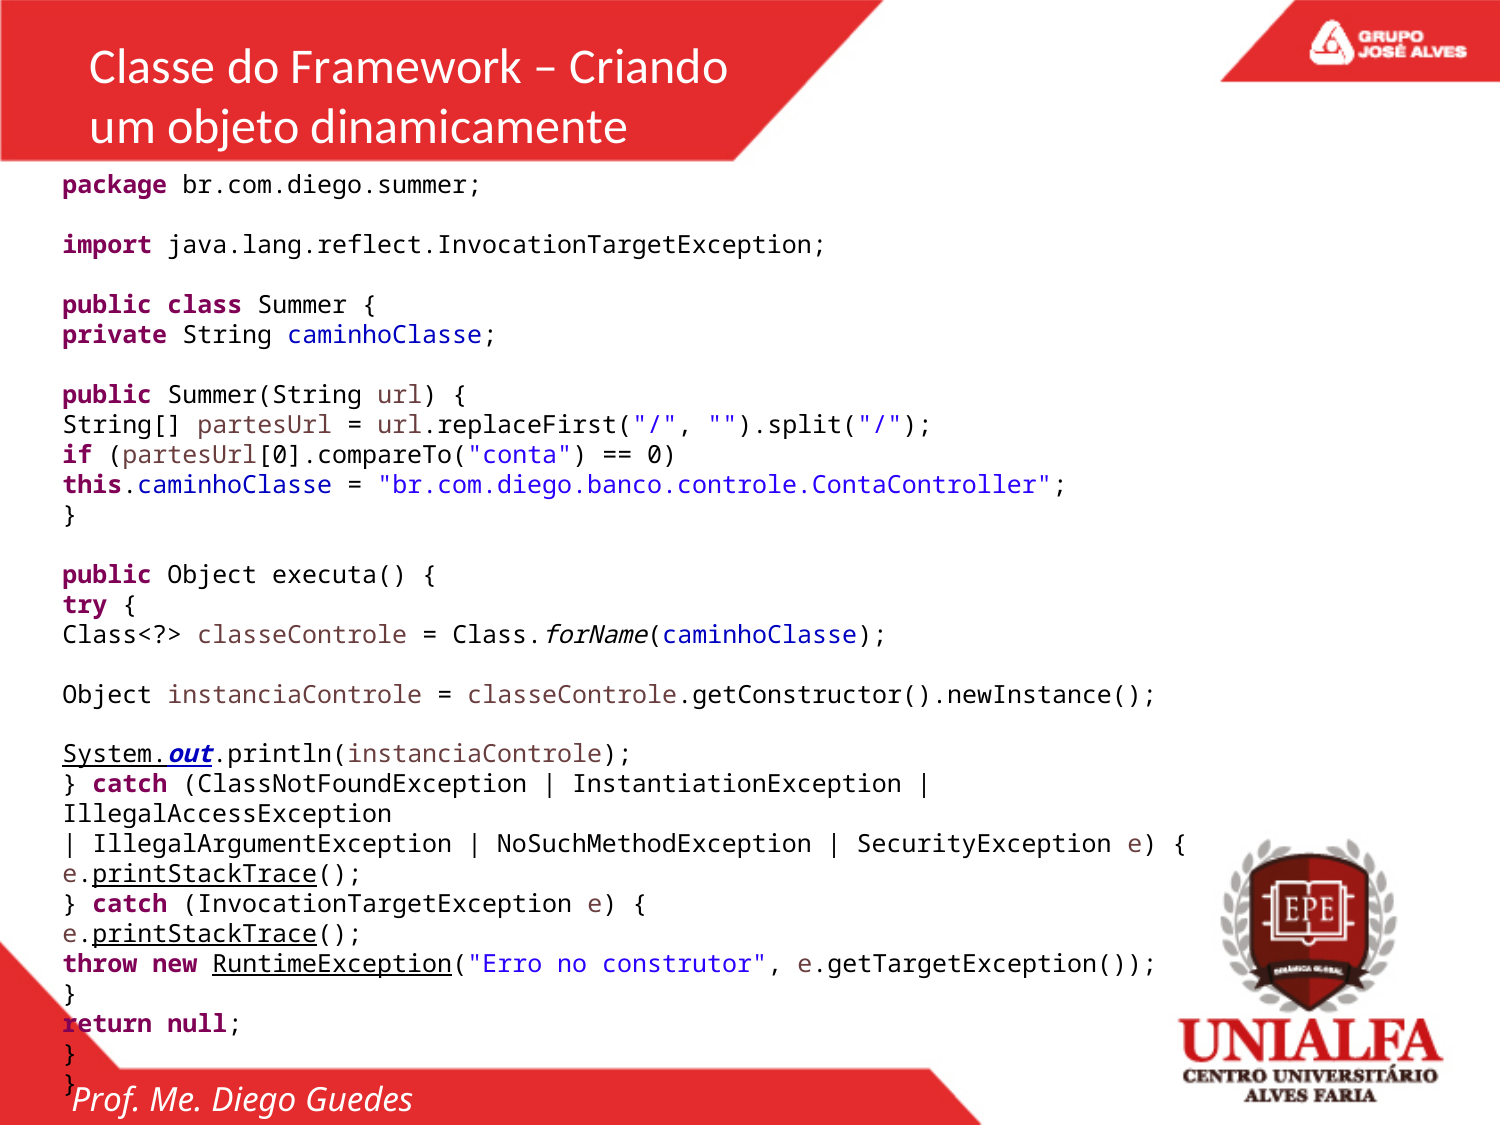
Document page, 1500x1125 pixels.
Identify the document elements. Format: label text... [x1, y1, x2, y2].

text_box Classe do Framework – Criando um objeto dinamicamente [75, 25, 805, 161]
text_box Prof. Me. Diego Guedes [56, 1075, 711, 1125]
text_box package br.com.diego.summer; import java.lang.reflect.InvocationTargetException; public class Summer { private String caminhoClasse; public Summer(String url) { String[] partesUrl = url.replaceFirst("/", "").split("/"); if (partesUrl[0].compareTo("conta") == 0) this.caminhoClasse = "br.com.diego.banco.controle.ContaController"; } public Object executa() { try { Class<?> classeControle = Class.forName(caminhoClasse); Object instanciaControle = classeControle.getConstructor().newInstance(); System.out.println(instanciaControle); } catch (ClassNotFoundException | InstantiationException | IllegalAccessException | IllegalArgumentException | NoSuchMethodException | SecurityException e) { e.printStackTrace(); } catch (InvocationTargetException e) { e.printStackTrace(); throw new RuntimeException("Erro no construtor", e.getTargetException()); } return null; } } [47, 161, 1205, 1075]
picture [0, 0, 1500, 1125]
